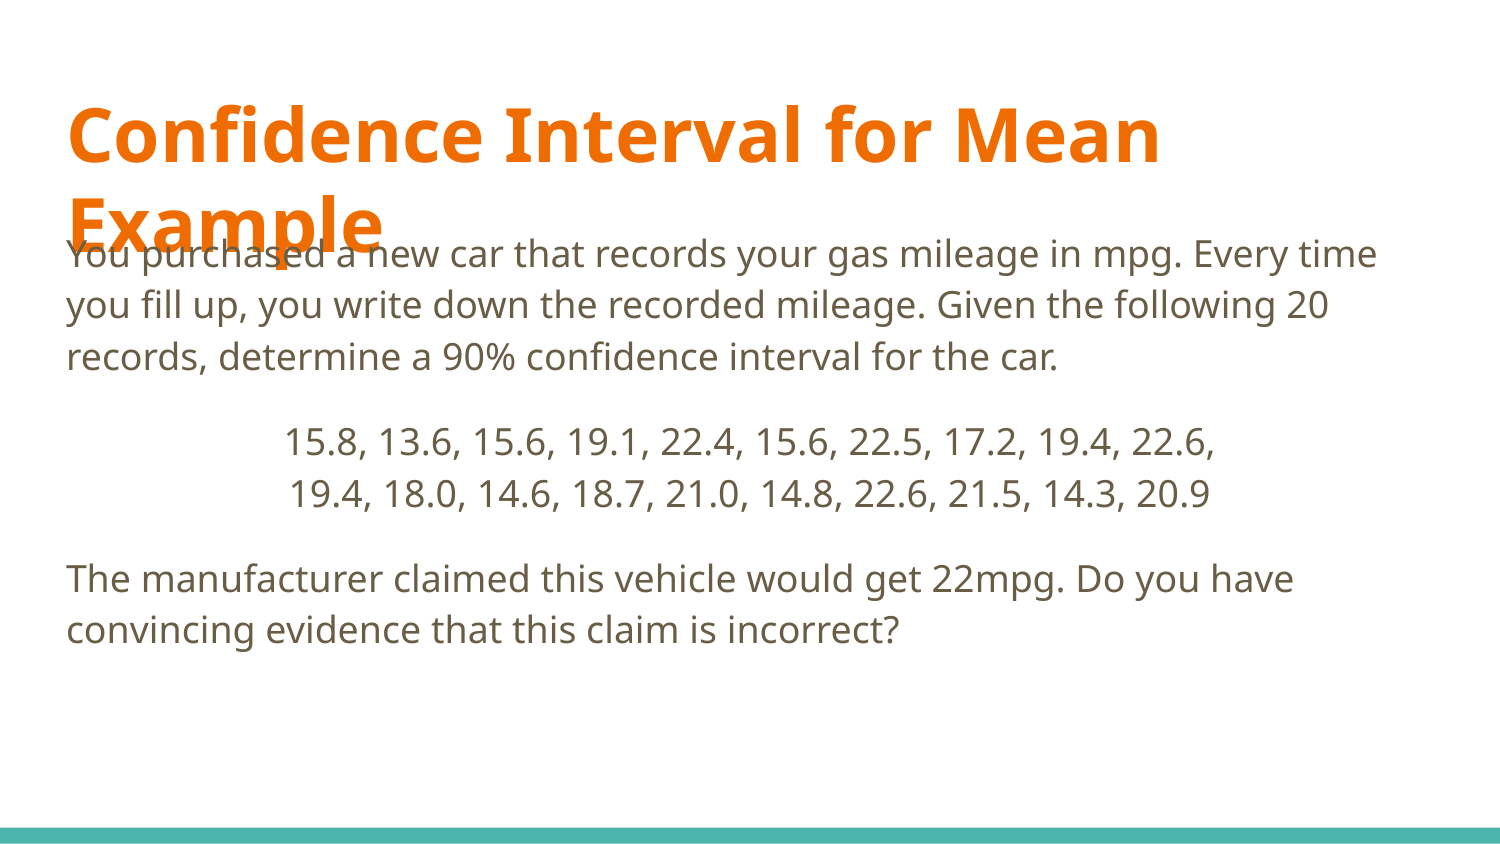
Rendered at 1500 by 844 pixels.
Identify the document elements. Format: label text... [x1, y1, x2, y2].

list You purchased a new car that records your gas mileage in mpg. Every time you fill up, you write down the recorded mileage. Given the following 20 records, determine a 90% confidence interval for the car. 15.8, 13.6, 15.6, 19.1, 22.4, 15.6, 22.5, 17.2, 19.4, 22.6, 19.4, 18.0, 14.6, 18.7, 21.0, 14.8, 22.6, 21.5, 14.3, 20.9 The manufacturer claimed this vehicle would get 22mpg. Do you have convincing evidence that this claim is incorrect? [51, 207, 1449, 750]
title Confidence Interval for Mean Example [51, 72, 1449, 189]
